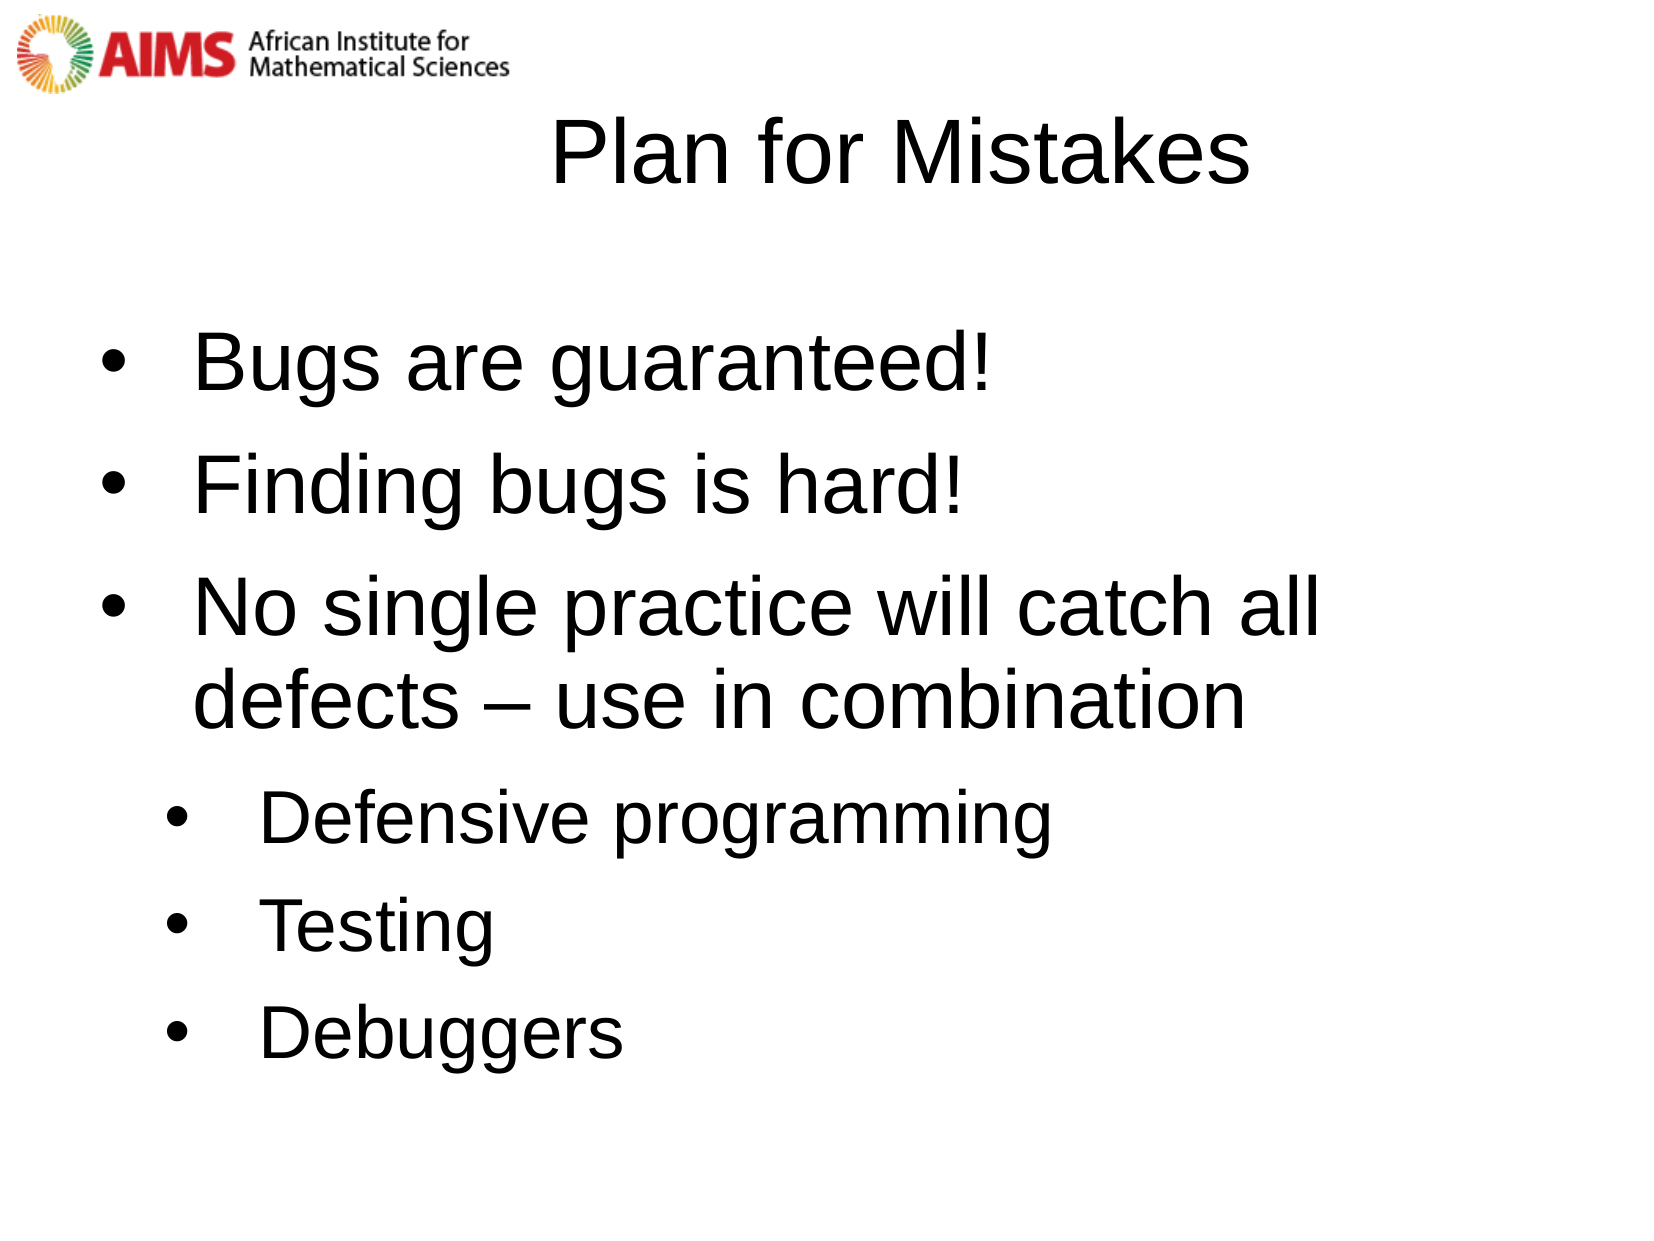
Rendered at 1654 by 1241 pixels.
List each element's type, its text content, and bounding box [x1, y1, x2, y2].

title Plan for Mistakes [231, 49, 1572, 257]
picture [17, 14, 511, 94]
list Bugs are guaranteed! Finding bugs is hard! No single practice will catch all defects – use in combination Defensive programming Testing Debuggers [82, 308, 1572, 1084]
